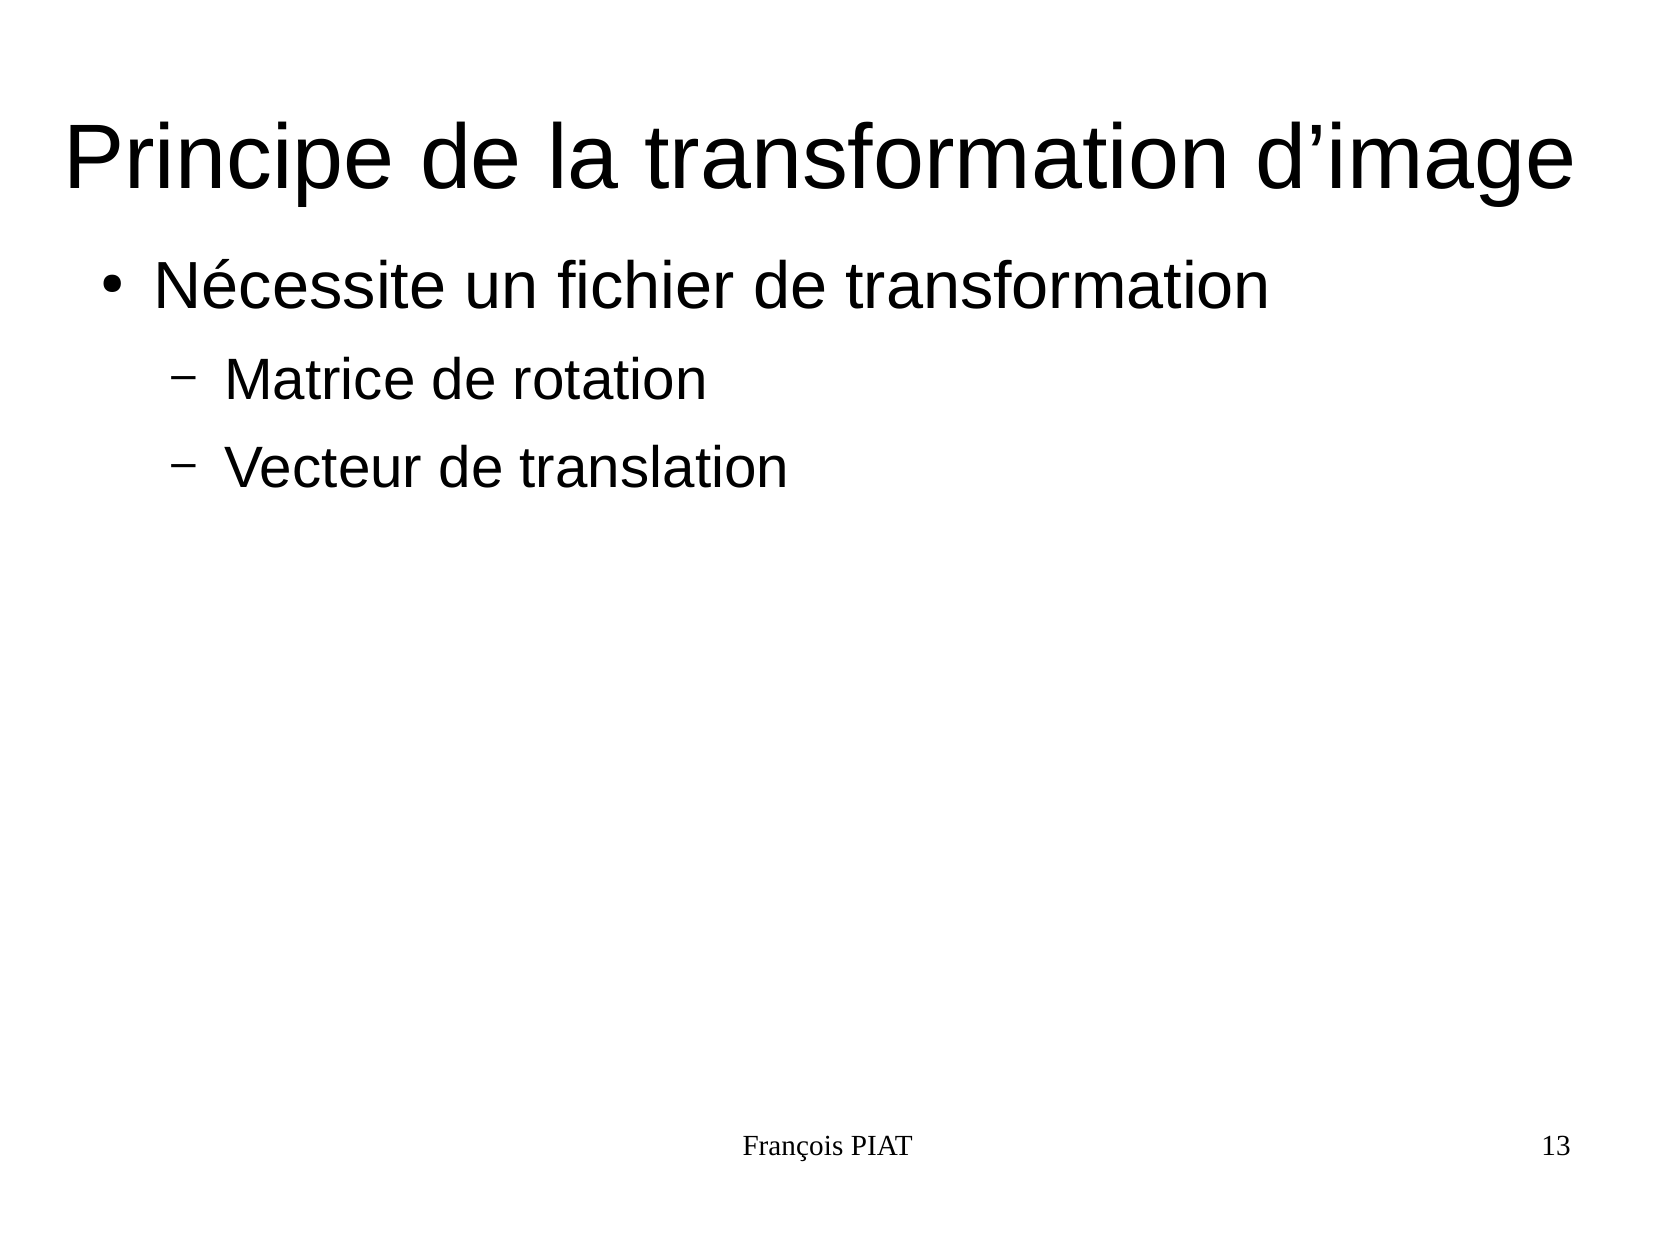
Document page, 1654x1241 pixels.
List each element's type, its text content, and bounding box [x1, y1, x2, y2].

list Nécessite un fichier de transformation Matrice de rotation Vecteur de translation [82, 248, 1571, 968]
title Principe de la transformation d’image [59, 52, 1583, 260]
